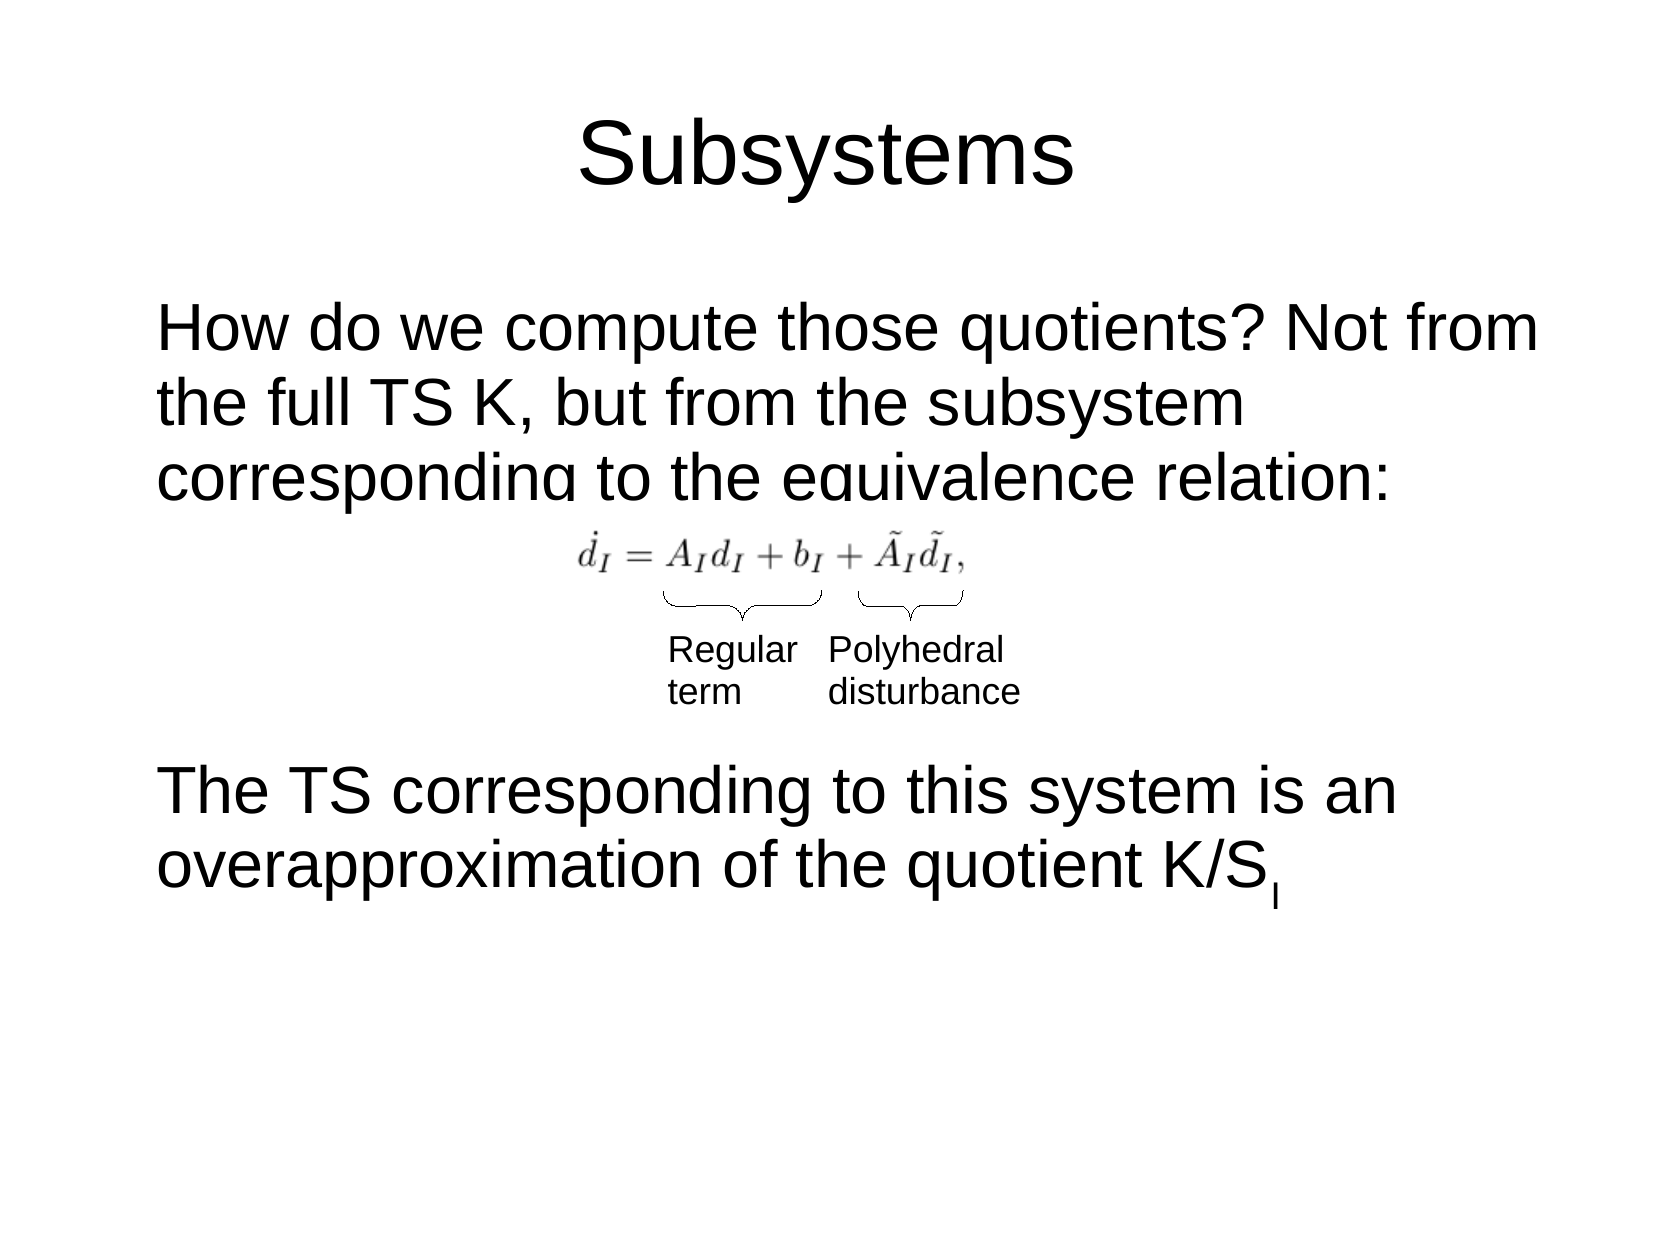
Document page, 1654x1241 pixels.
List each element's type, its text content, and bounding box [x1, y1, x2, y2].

title Subsystems [82, 49, 1571, 257]
text_box Polyhedral disturbance [813, 621, 1036, 721]
list How do we compute those quotients? Not from the full TS K, but from the subsystem corresponding to the equivalence relation: The TS corresponding to this system is an overapproximation of the quotient K/SI [82, 290, 1571, 1010]
picture [540, 501, 994, 598]
text_box Regular term [652, 621, 813, 721]
